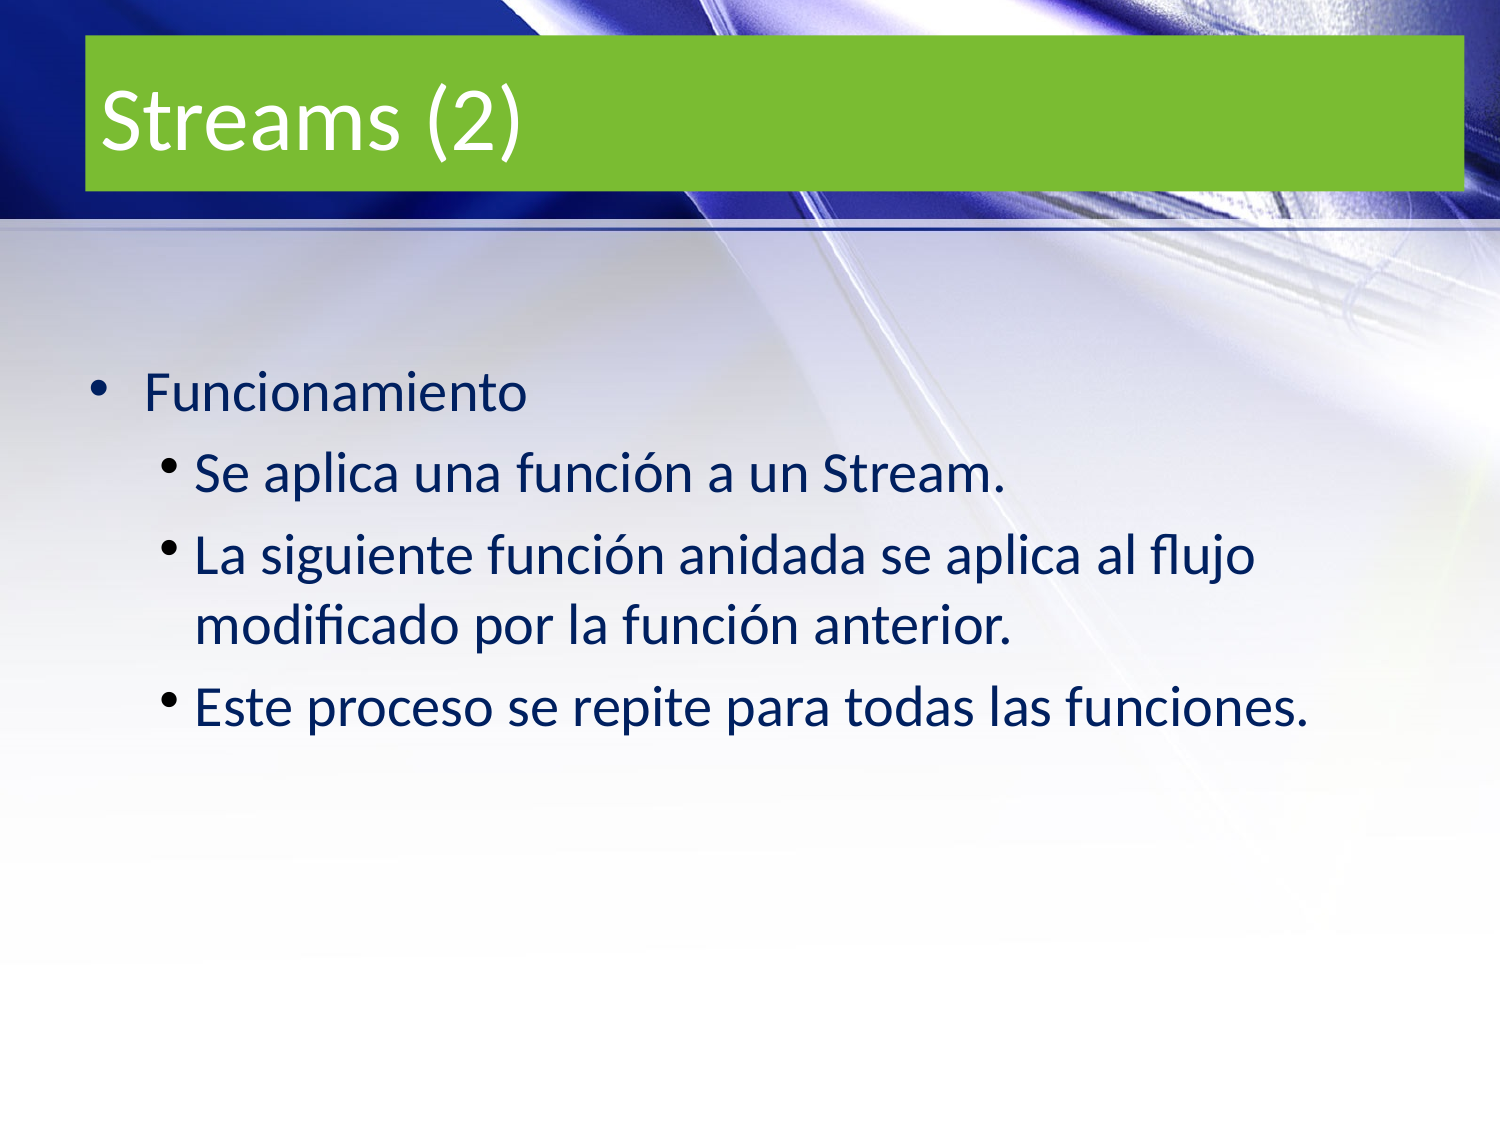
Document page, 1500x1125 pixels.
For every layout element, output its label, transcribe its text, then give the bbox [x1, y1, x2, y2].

text_box Funcionamiento Se aplica una función a un Stream. La siguiente función anidada se aplica al flujo modificado por la función anterior. Este proceso se repite para todas las funciones. [73, 345, 1424, 989]
picture [0, 0, 1500, 1125]
text_box Streams (2) [85, 35, 1465, 192]
